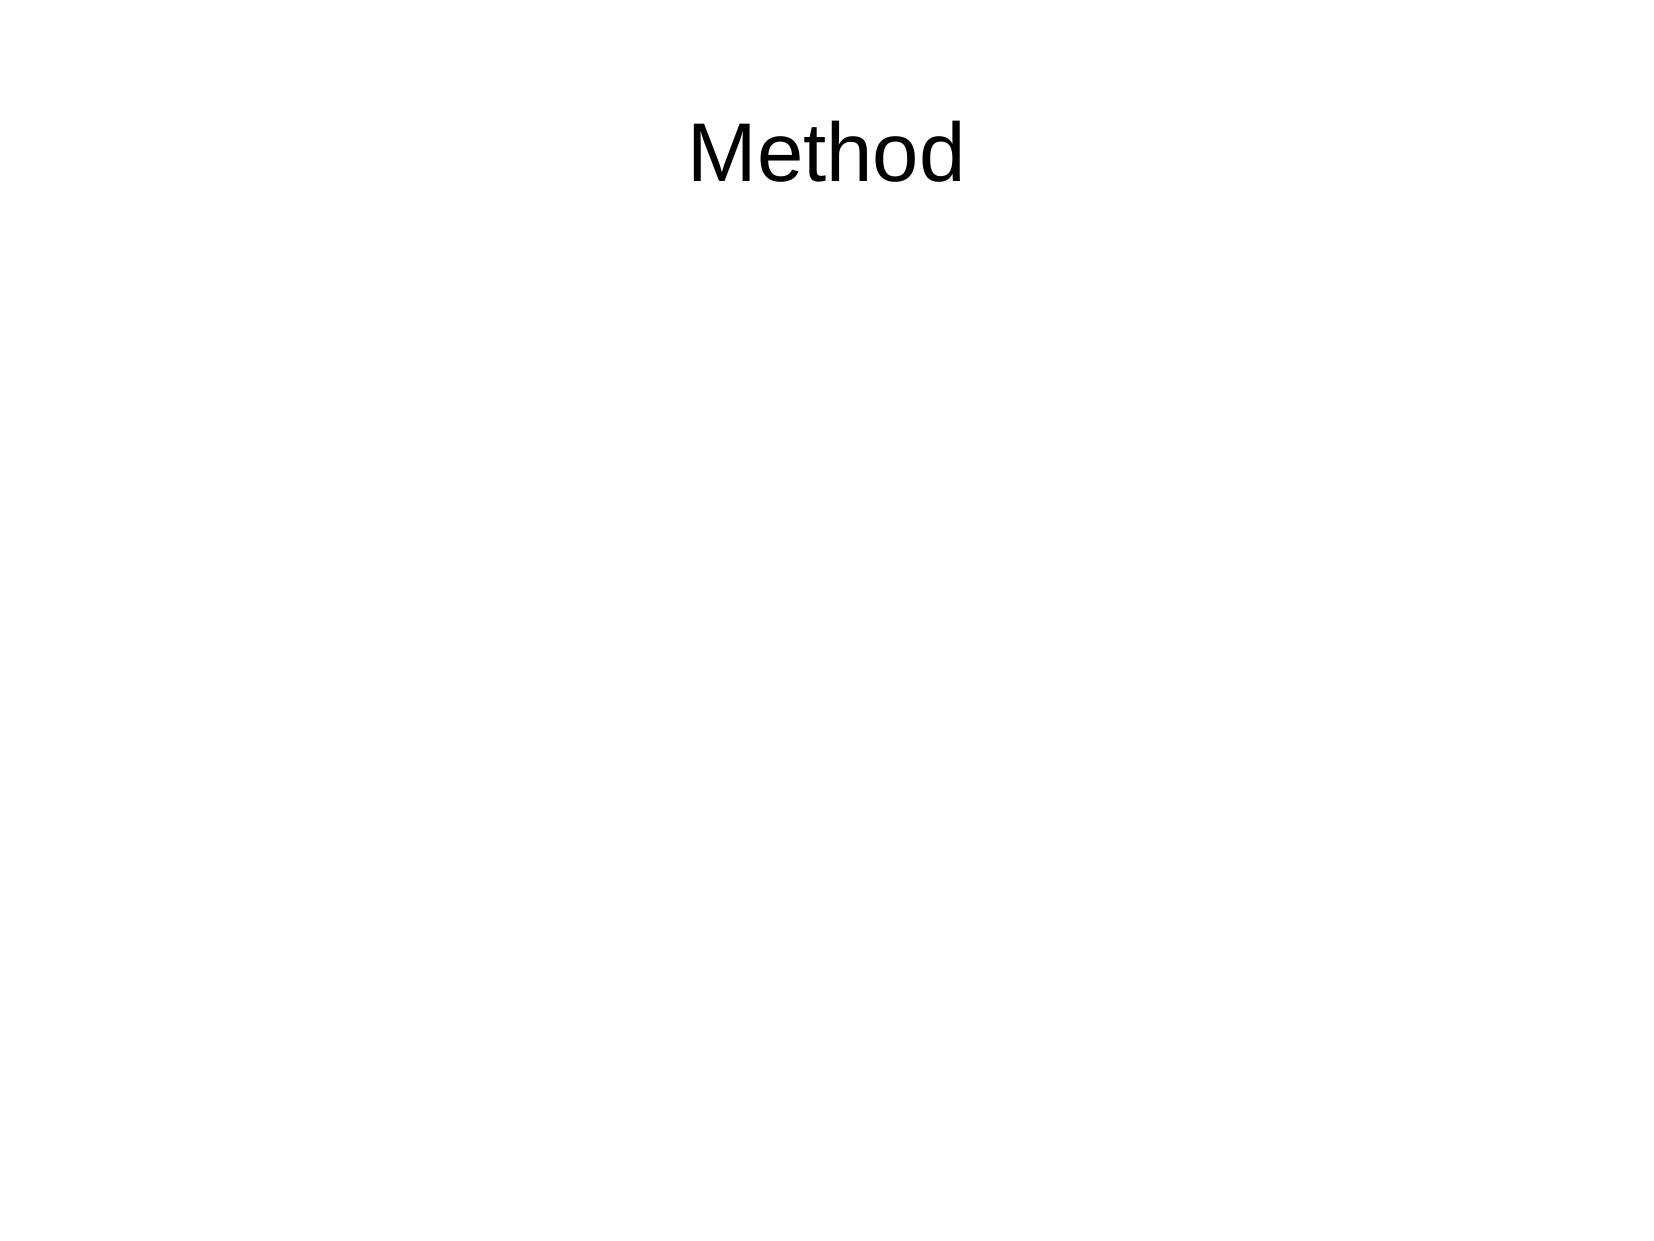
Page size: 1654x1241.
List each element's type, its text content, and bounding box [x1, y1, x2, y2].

title Method [82, 49, 1571, 257]
